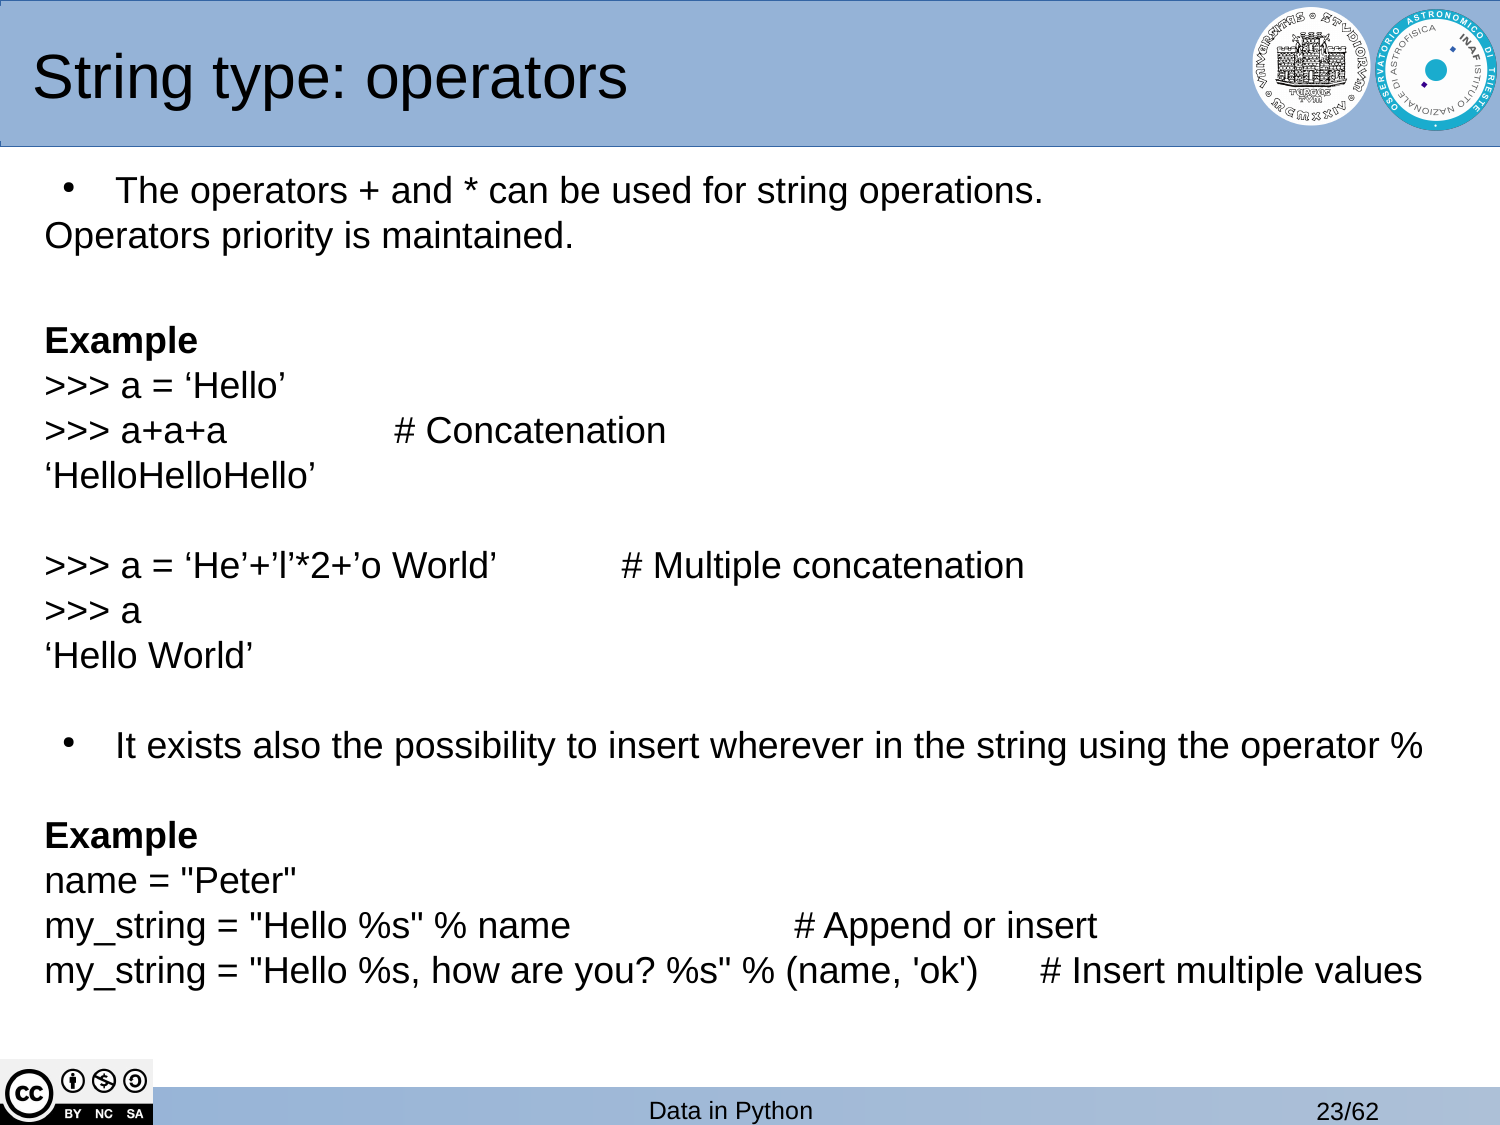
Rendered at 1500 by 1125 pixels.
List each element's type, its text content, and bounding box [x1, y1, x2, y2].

picture [0, 1059, 153, 1125]
picture [1253, 0, 1500, 156]
list The operators + and * can be used for string operations. Operators priority is maintained. Example >>> a = ‘Hello’ >>> a+a+a # Concatenation ‘HelloHelloHello’ >>> a = ‘He’+’l’*2+’o World’ # Multiple concatenation >>> a ‘Hello World’ It exists also the possibility to insert wherever in the string using the operator % Example name = "Peter" my_string = "Hello %s" % name # Append or insert my_string = "Hello %s, how are you? %s" % (name, 'ok') # Insert multiple values [29, 158, 1500, 1071]
text_box String type: operators [0, 5, 1253, 141]
